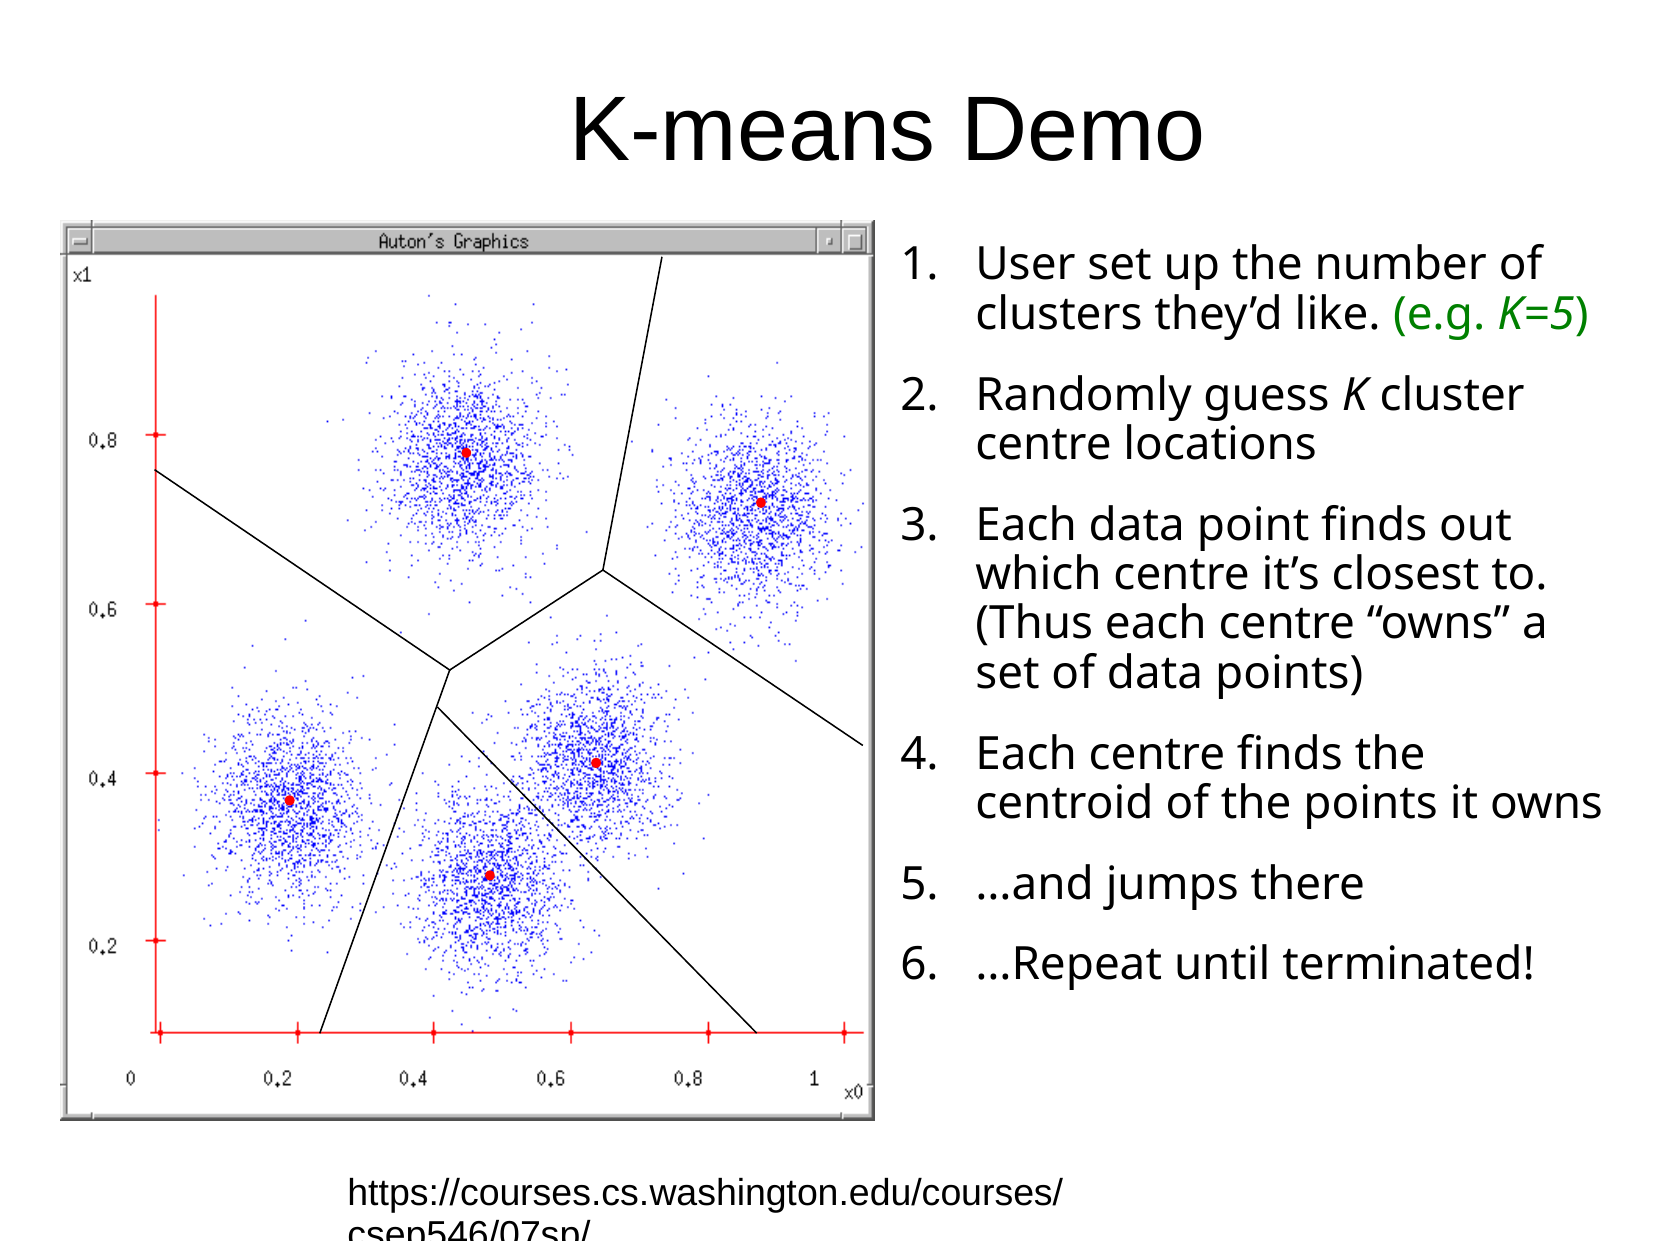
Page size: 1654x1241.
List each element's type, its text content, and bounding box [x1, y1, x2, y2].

text_box [591, 757, 602, 769]
text_box User set up the number of clusters they’d like. (e.g. K=5) Randomly guess K cluster centre locations Each data point finds out which centre it’s closest to. (Thus each centre “owns” a set of data points) Each centre finds the centroid of the points it owns …and jumps there …Repeat until terminated! [885, 232, 1629, 1241]
text_box [461, 447, 472, 458]
picture [60, 220, 875, 1121]
text_box [756, 497, 766, 508]
title K-means Demo [133, 20, 1654, 228]
text_box [485, 870, 495, 881]
text_box https://courses.cs.washington.edu/courses/csep546/07sp/ [332, 1164, 1321, 1222]
text_box [284, 795, 295, 806]
